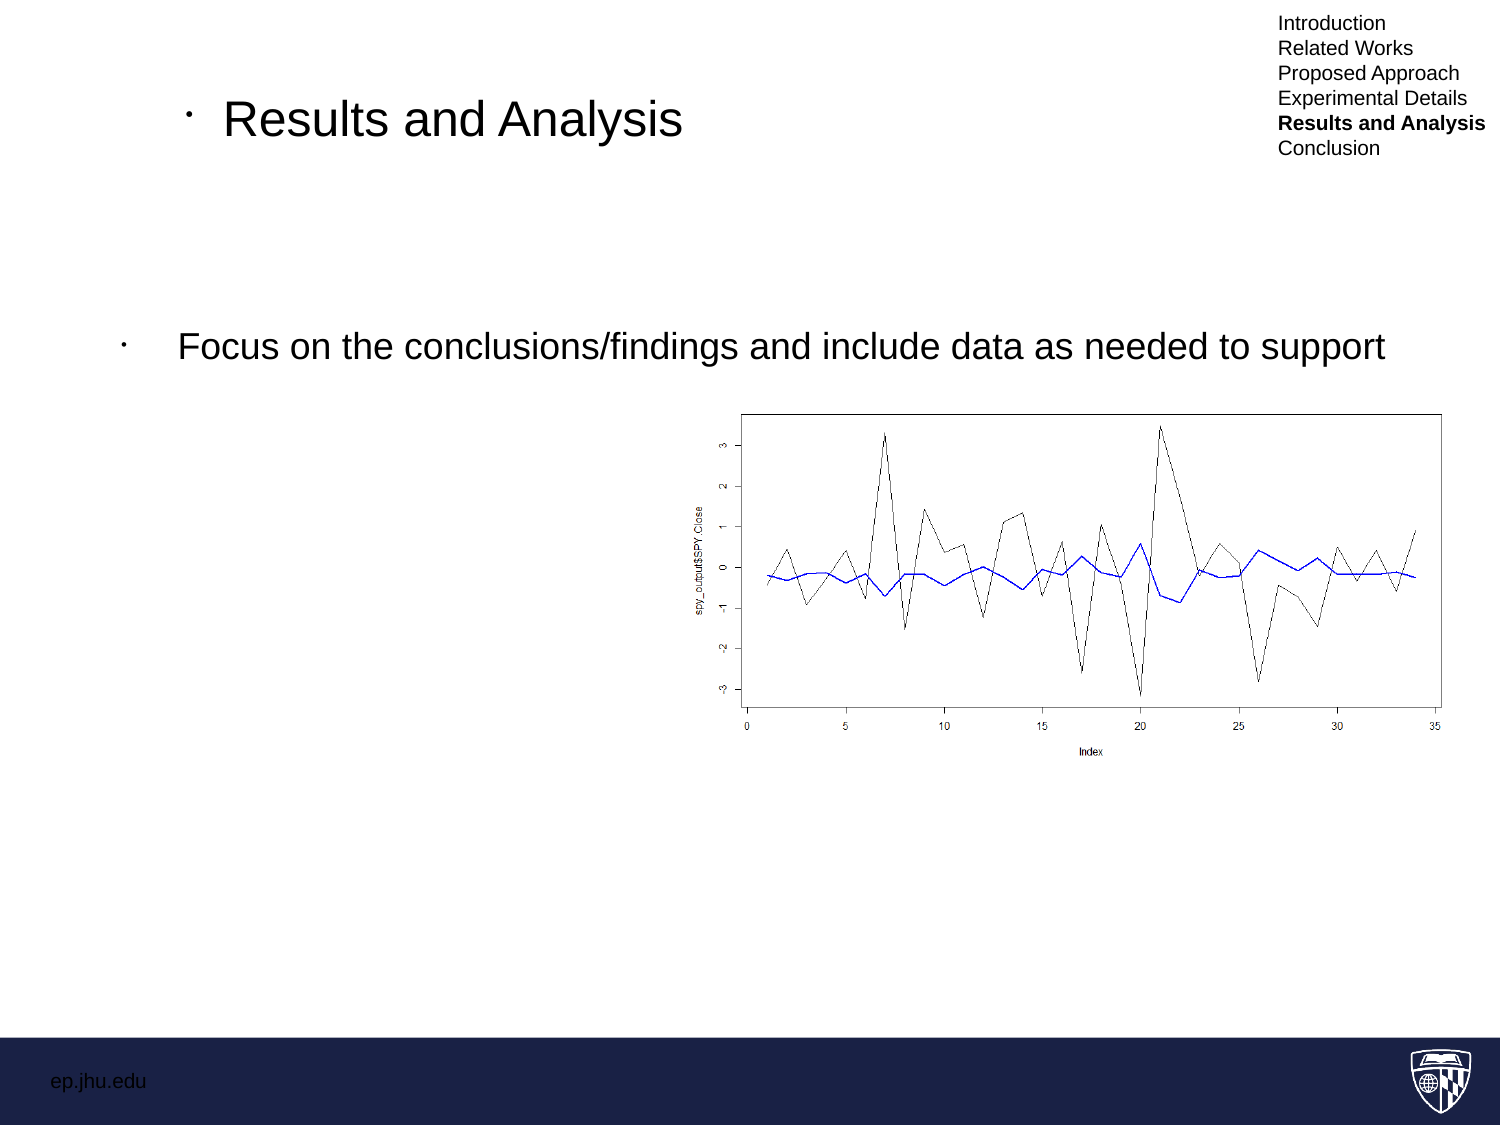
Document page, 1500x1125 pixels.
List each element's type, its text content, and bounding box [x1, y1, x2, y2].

picture [690, 404, 1456, 766]
text_box Introduction Related Works Proposed Approach Experimental Details Results and Analysis Conclusion [1263, 2, 1500, 168]
list Results and Analysis [170, 79, 1337, 171]
text_box Focus on the conclusions/findings and include data as needed to support [106, 269, 1464, 375]
picture [1408, 1047, 1473, 1116]
